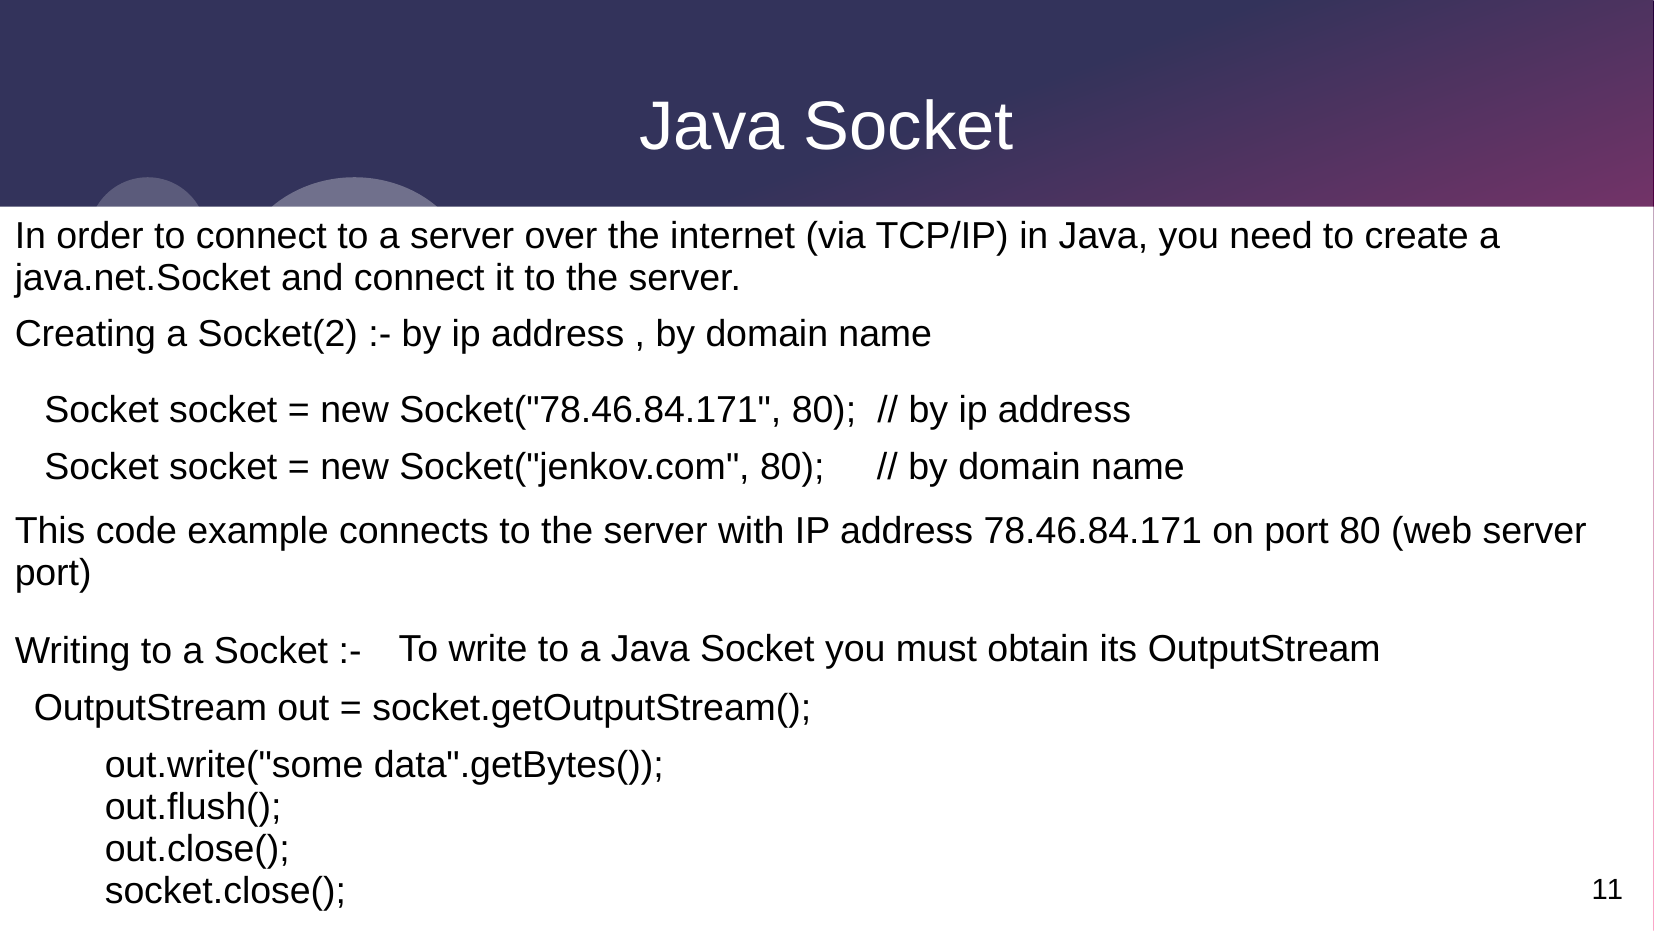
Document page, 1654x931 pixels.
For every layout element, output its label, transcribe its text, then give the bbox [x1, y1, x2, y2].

text_box Writing to a Socket :- [0, 622, 384, 680]
text_box Creating a Socket(2) :- by ip address , by domain name [0, 305, 1300, 363]
text_box This code example connects to the server with IP address 78.46.84.171 on port 80 (web server port) [0, 501, 1654, 559]
text_box In order to connect to a server over the internet (via TCP/IP) in Java, you need to create a java.net.Socket and connect it to the server. [0, 206, 1654, 306]
text_box OutputStream out = socket.getOutputStream(); [18, 679, 827, 736]
text_box To write to a Java Socket you must obtain its OutputStream [383, 620, 1625, 677]
text_box out.write("some data".getBytes()); out.flush(); out.close(); socket.close(); [90, 735, 975, 931]
text_box Socket socket = new Socket("78.46.84.171", 80); // by ip address [29, 381, 1536, 438]
title Java Socket [88, 44, 1565, 206]
text_box Socket socket = new Socket("jenkov.com", 80); // by domain name [29, 438, 1536, 495]
